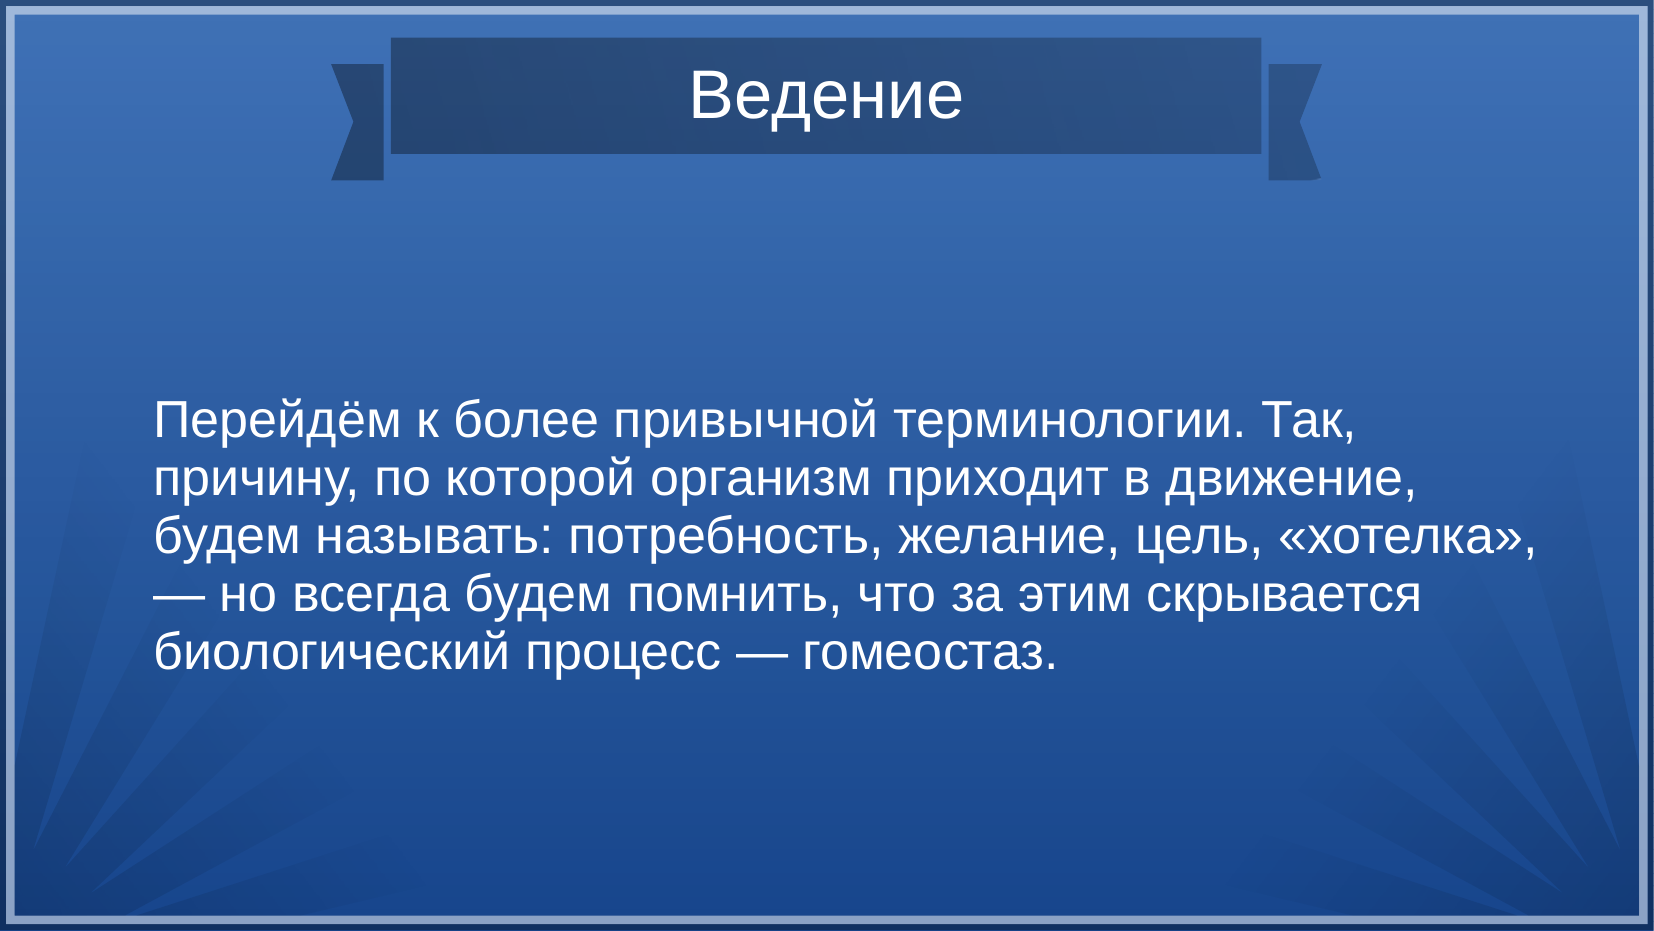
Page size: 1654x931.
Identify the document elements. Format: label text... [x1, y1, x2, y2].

title Ведение [389, 35, 1264, 154]
list Перейдём к более привычной терминологии. Так, причину, по которой организм приходит в движение, будем называть: потребность, желание, цель, «хотелка», — но всегда будем помнить, что за этим скрывается биологический процесс — гомеостаз. [82, 224, 1571, 848]
